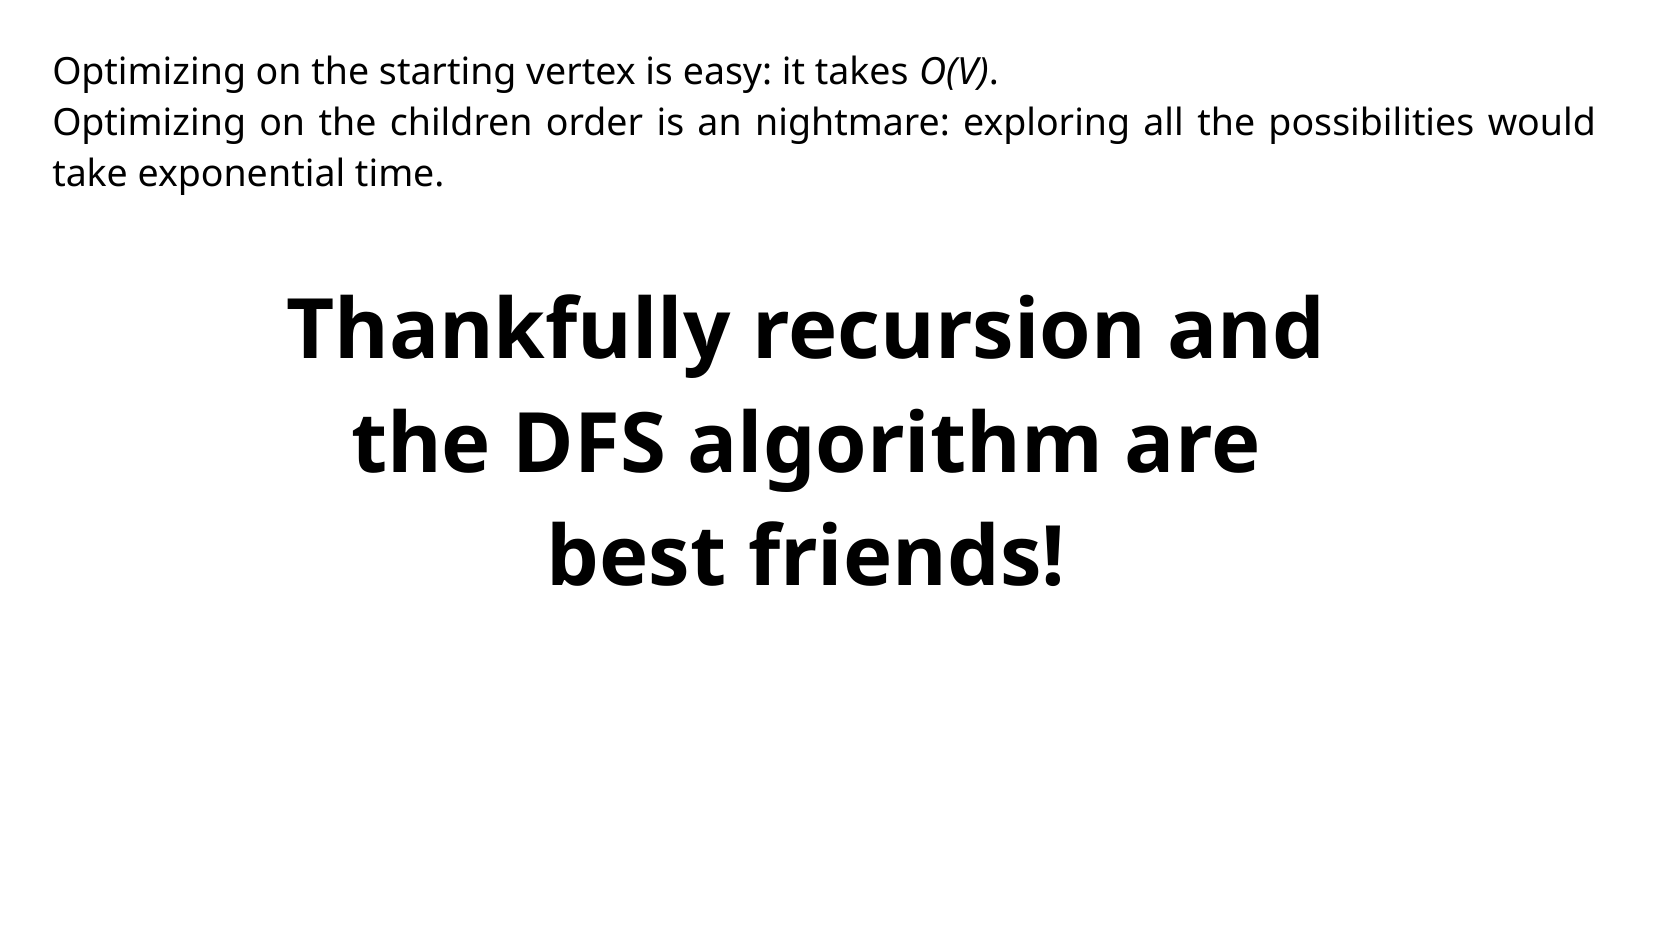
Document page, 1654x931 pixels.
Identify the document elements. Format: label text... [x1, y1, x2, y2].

text_box Optimizing on the starting vertex is easy: it takes O(V). Optimizing on the children order is an nightmare: exploring all the possibilities would take exponential time. [37, 37, 1613, 200]
text_box Thankfully recursion and the DFS algorithm are best friends! [262, 262, 1351, 612]
